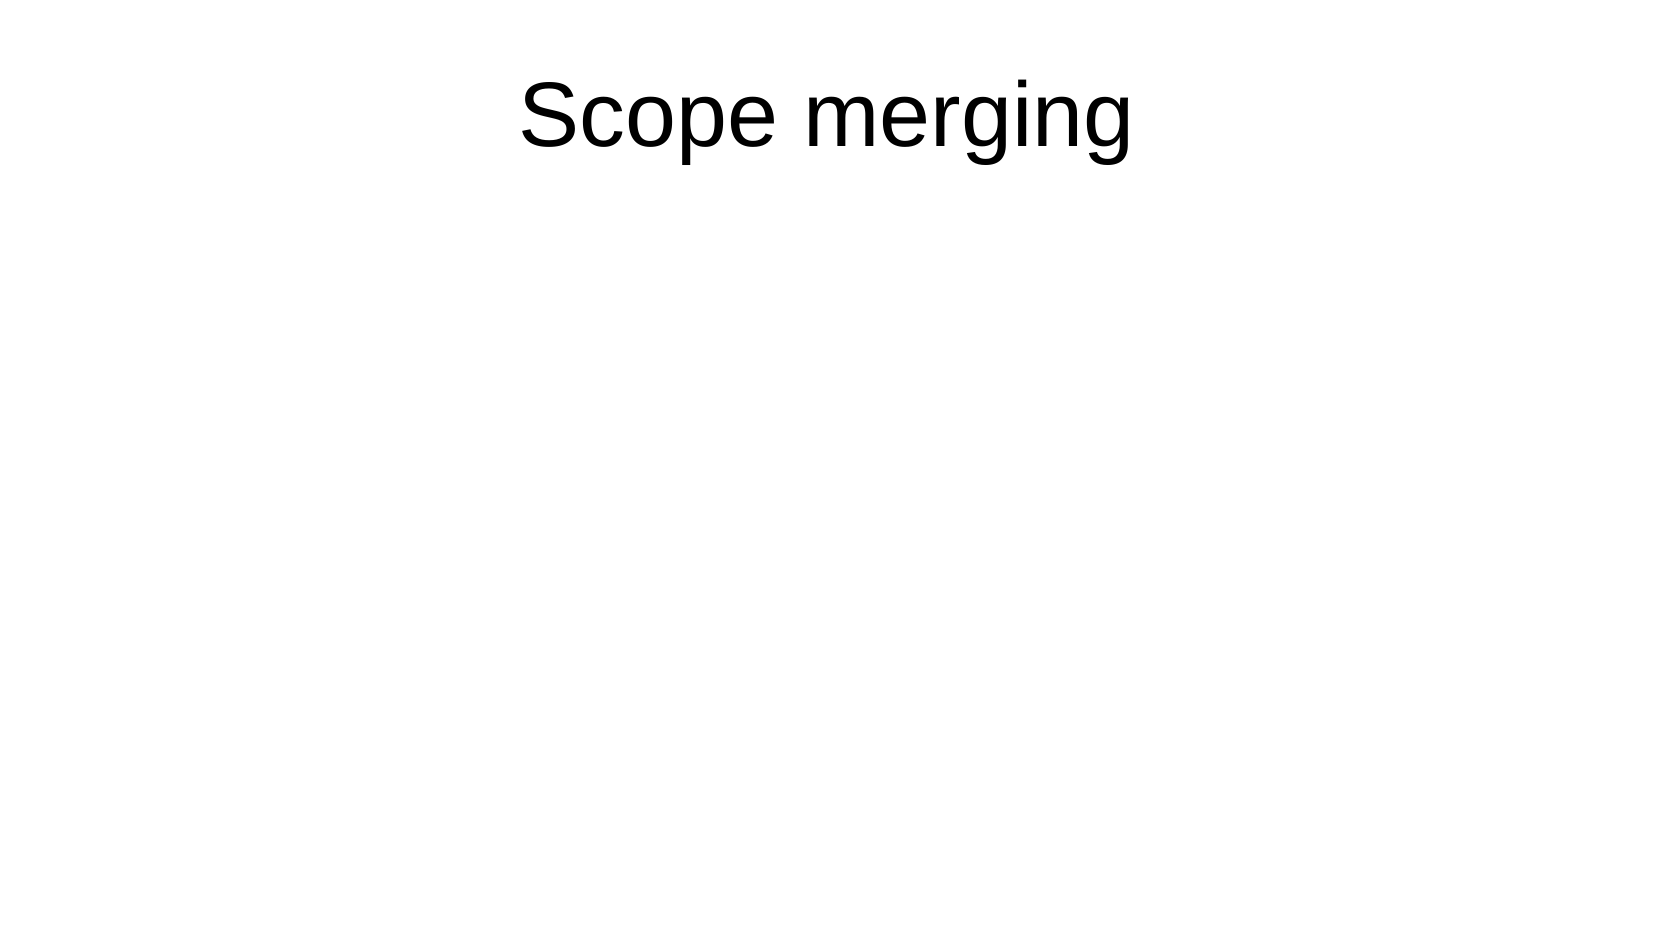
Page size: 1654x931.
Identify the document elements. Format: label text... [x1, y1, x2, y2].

title Scope merging [82, 37, 1571, 193]
